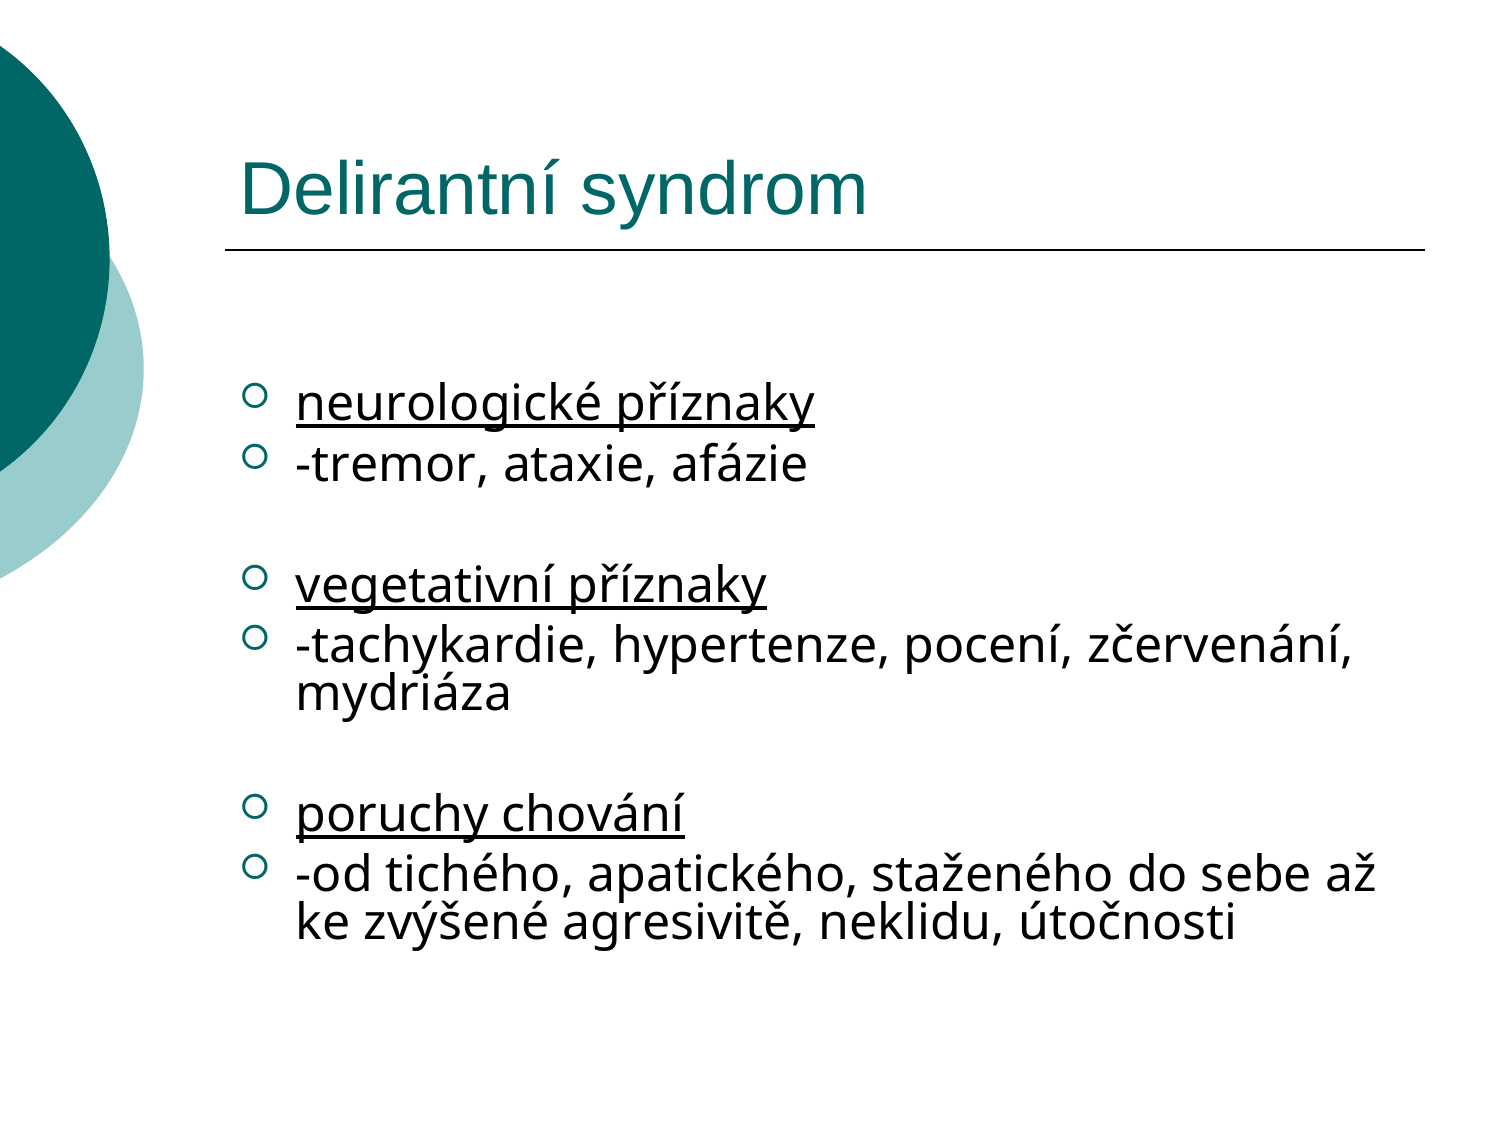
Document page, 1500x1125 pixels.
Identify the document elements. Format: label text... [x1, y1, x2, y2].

title Delirantní syndrom [224, 49, 1425, 237]
list neurologické příznaky -tremor, ataxie, afázie vegetativní příznaky -tachykardie, hypertenze, pocení, zčervenání, mydriáza poruchy chování -od tichého, apatického, staženého do sebe až ke zvýšené agresivitě, neklidu, útočnosti [224, 299, 1425, 975]
